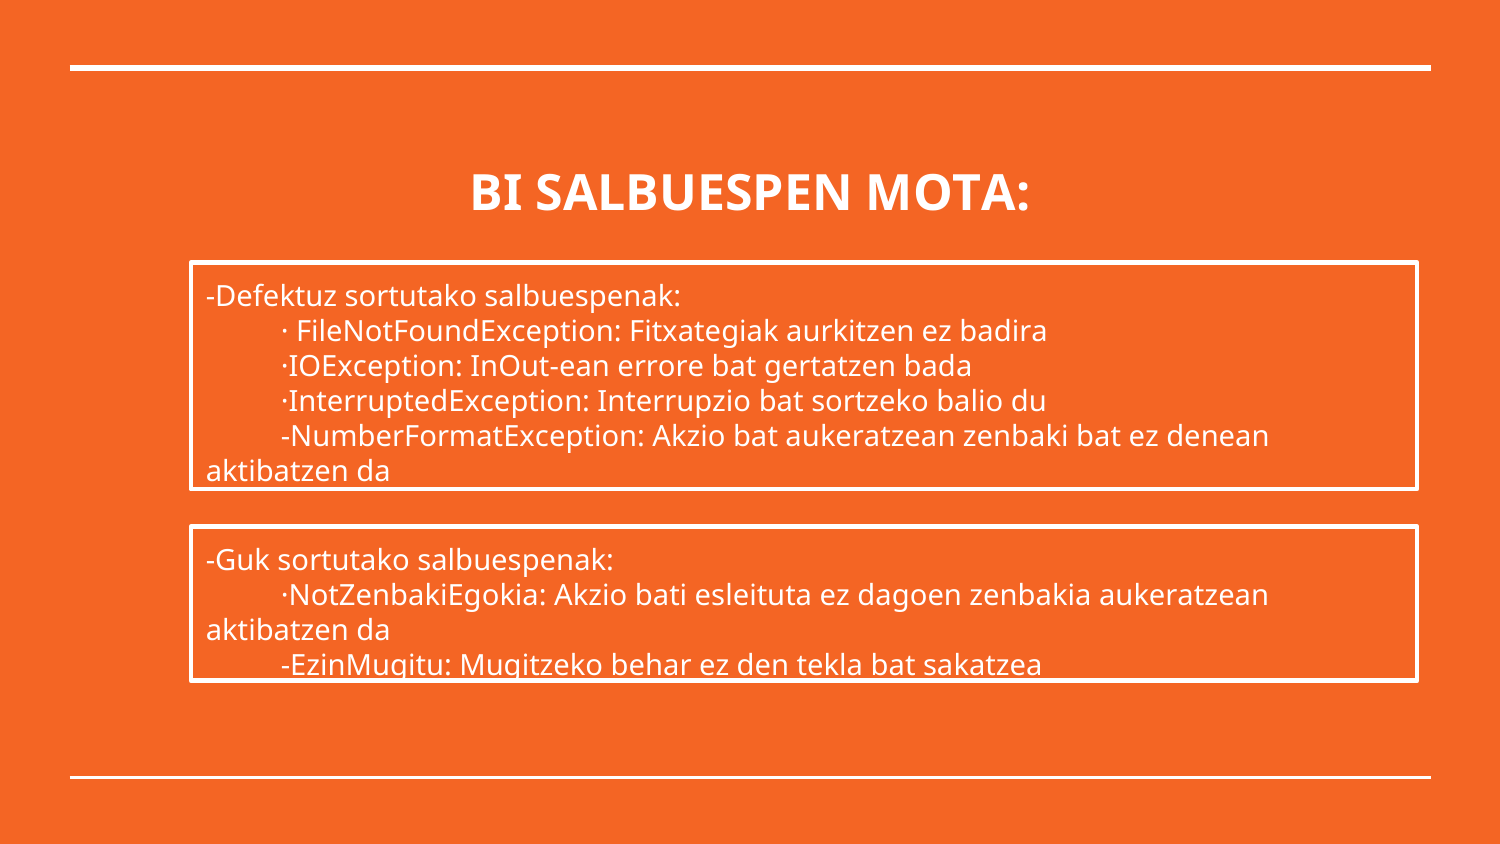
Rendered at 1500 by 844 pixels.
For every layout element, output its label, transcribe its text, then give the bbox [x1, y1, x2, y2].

text_box -Defektuz sortutako salbuespenak: · FileNotFoundException: Fitxategiak aurkitzen ez badira ·IOException: InOut-ean errore bat gertatzen bada ·InterruptedException: Interrupzio bat sortzeko balio du -NumberFormatException: Akzio bat aukeratzean zenbaki bat ez denean aktibatzen da [190, 262, 1418, 490]
text_box -Guk sortutako salbuespenak: ·NotZenbakiEgokia: Akzio bati esleituta ez dagoen zenbakia aukeratzean aktibatzen da -EzinMugitu: Mugitzeko behar ez den tekla bat sakatzea [190, 526, 1418, 681]
title BI SALBUESPEN MOTA: [69, 117, 1431, 263]
